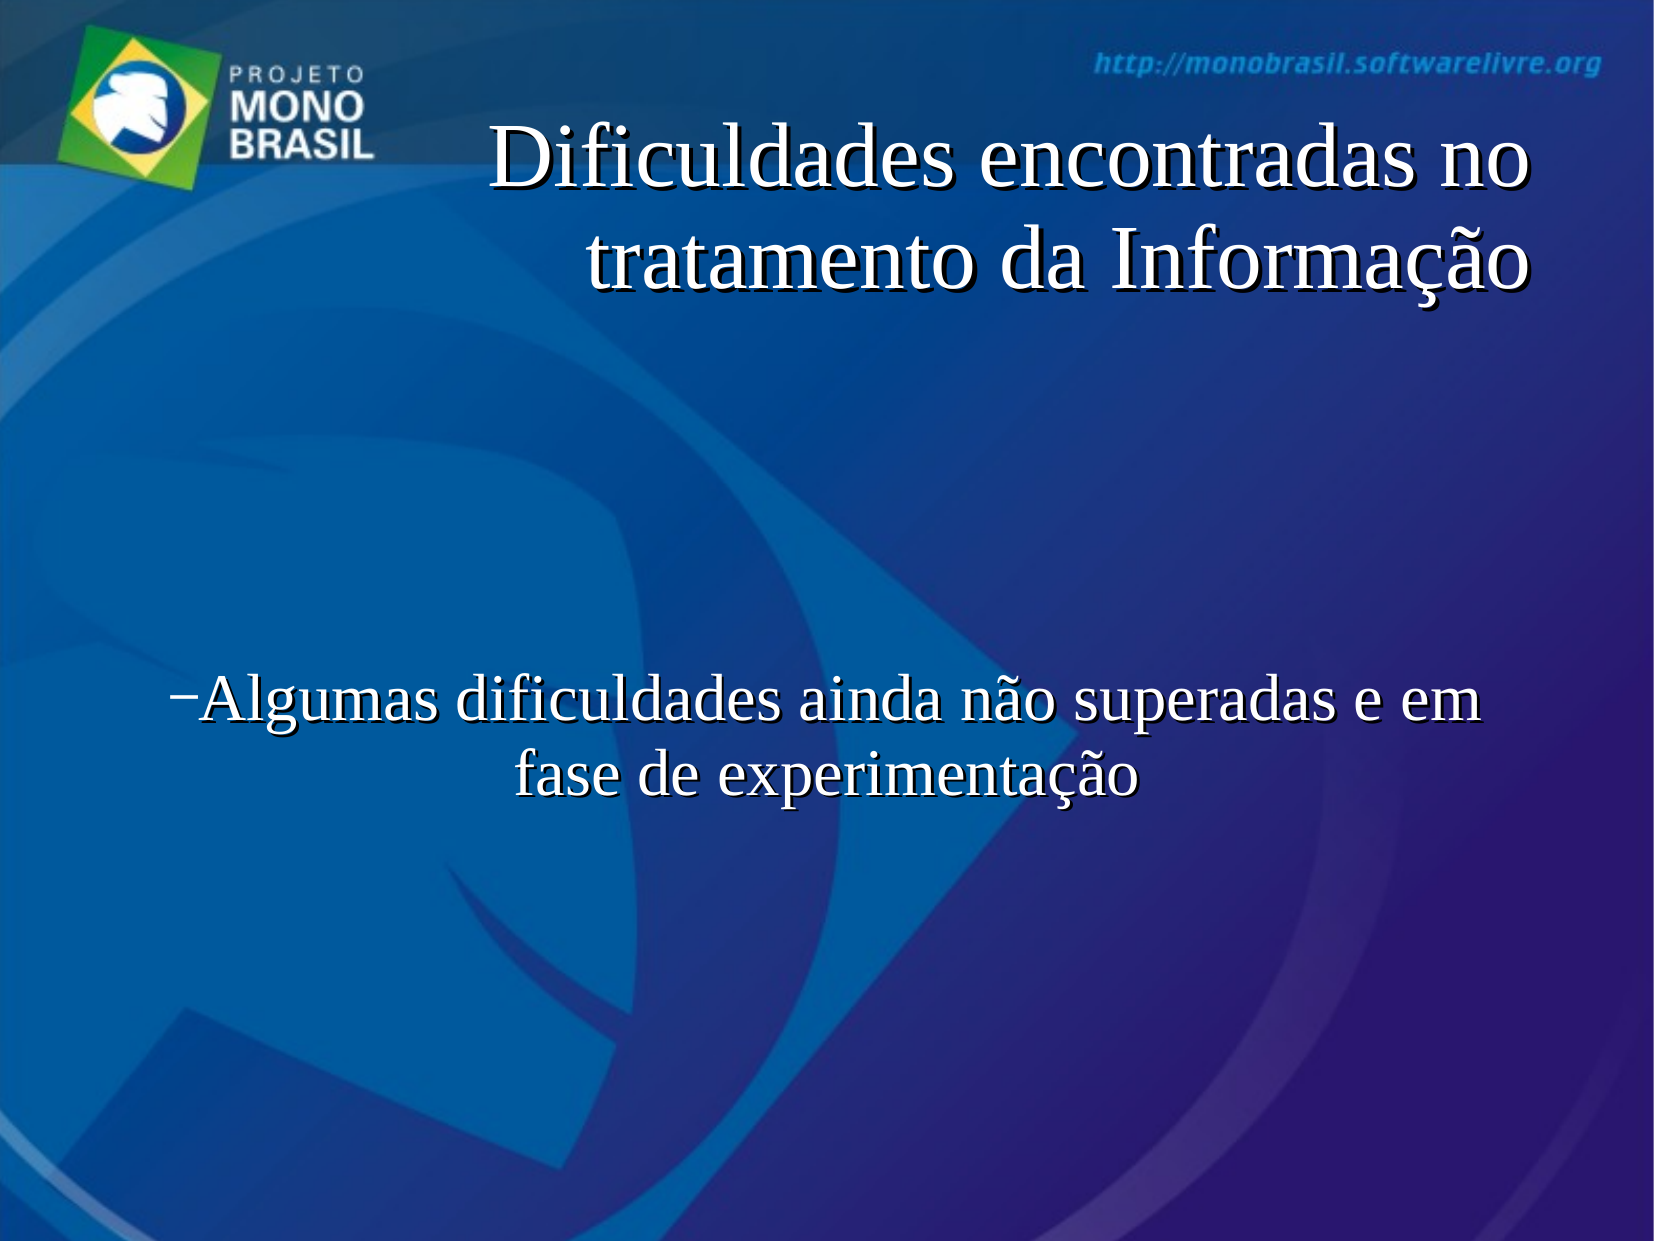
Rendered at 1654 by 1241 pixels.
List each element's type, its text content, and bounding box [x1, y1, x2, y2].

title Dificuldades encontradas no tratamento da Informação [121, 95, 1534, 318]
subtitle Algumas dificuldades ainda não superadas e em fase de experimentação [121, 344, 1534, 1127]
picture [0, 0, 1654, 1241]
